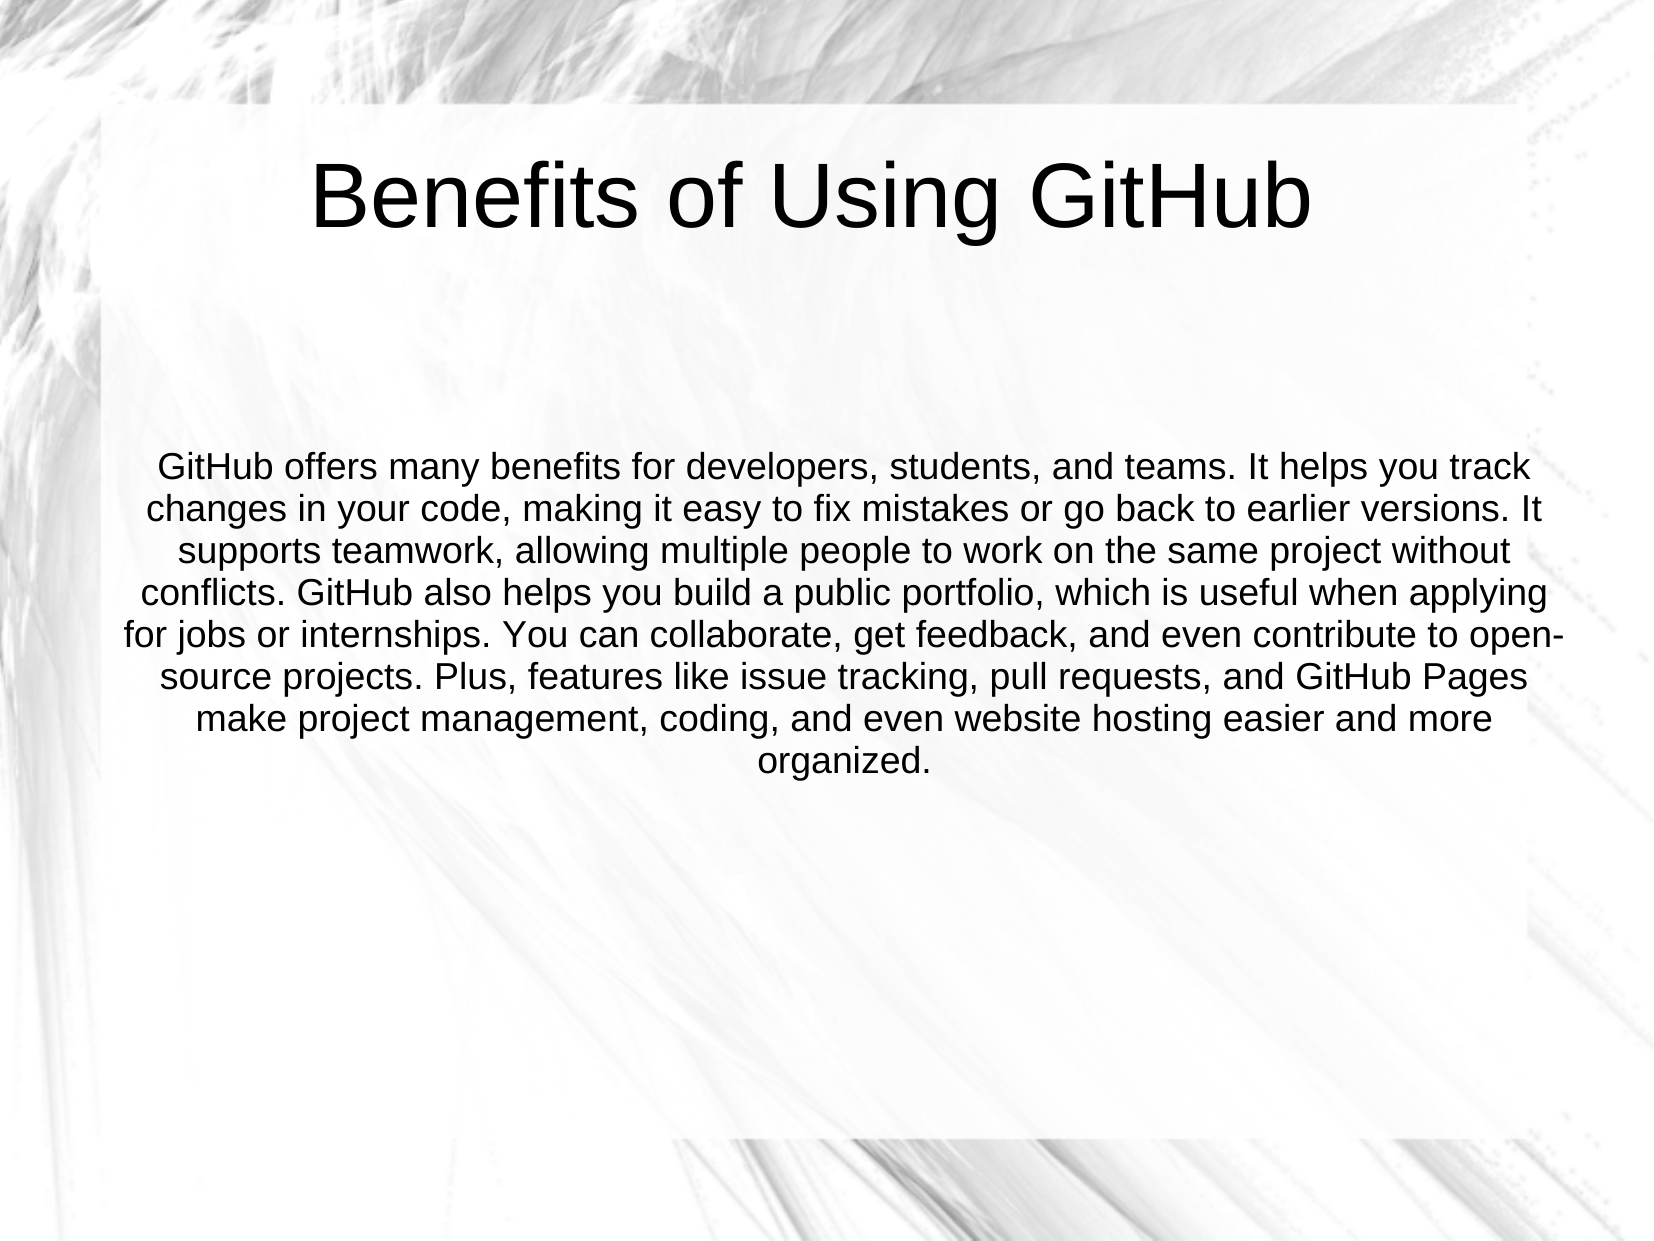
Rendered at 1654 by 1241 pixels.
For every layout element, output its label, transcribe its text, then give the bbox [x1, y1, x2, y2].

subtitle GitHub offers many benefits for developers, students, and teams. It helps you track changes in your code, making it easy to fix mistakes or go back to earlier versions. It supports teamwork, allowing multiple people to work on the same project without conflicts. GitHub also helps you build a public portfolio, which is useful when applying for jobs or internships. You can collaborate, get feedback, and even contribute to open-source projects. Plus, features like issue tracking, pull requests, and GitHub Pages make project management, coding, and even website hosting easier and more organized. [118, 319, 1571, 1024]
picture [0, 0, 1654, 1241]
title Benefits of Using GitHub [118, 112, 1506, 281]
